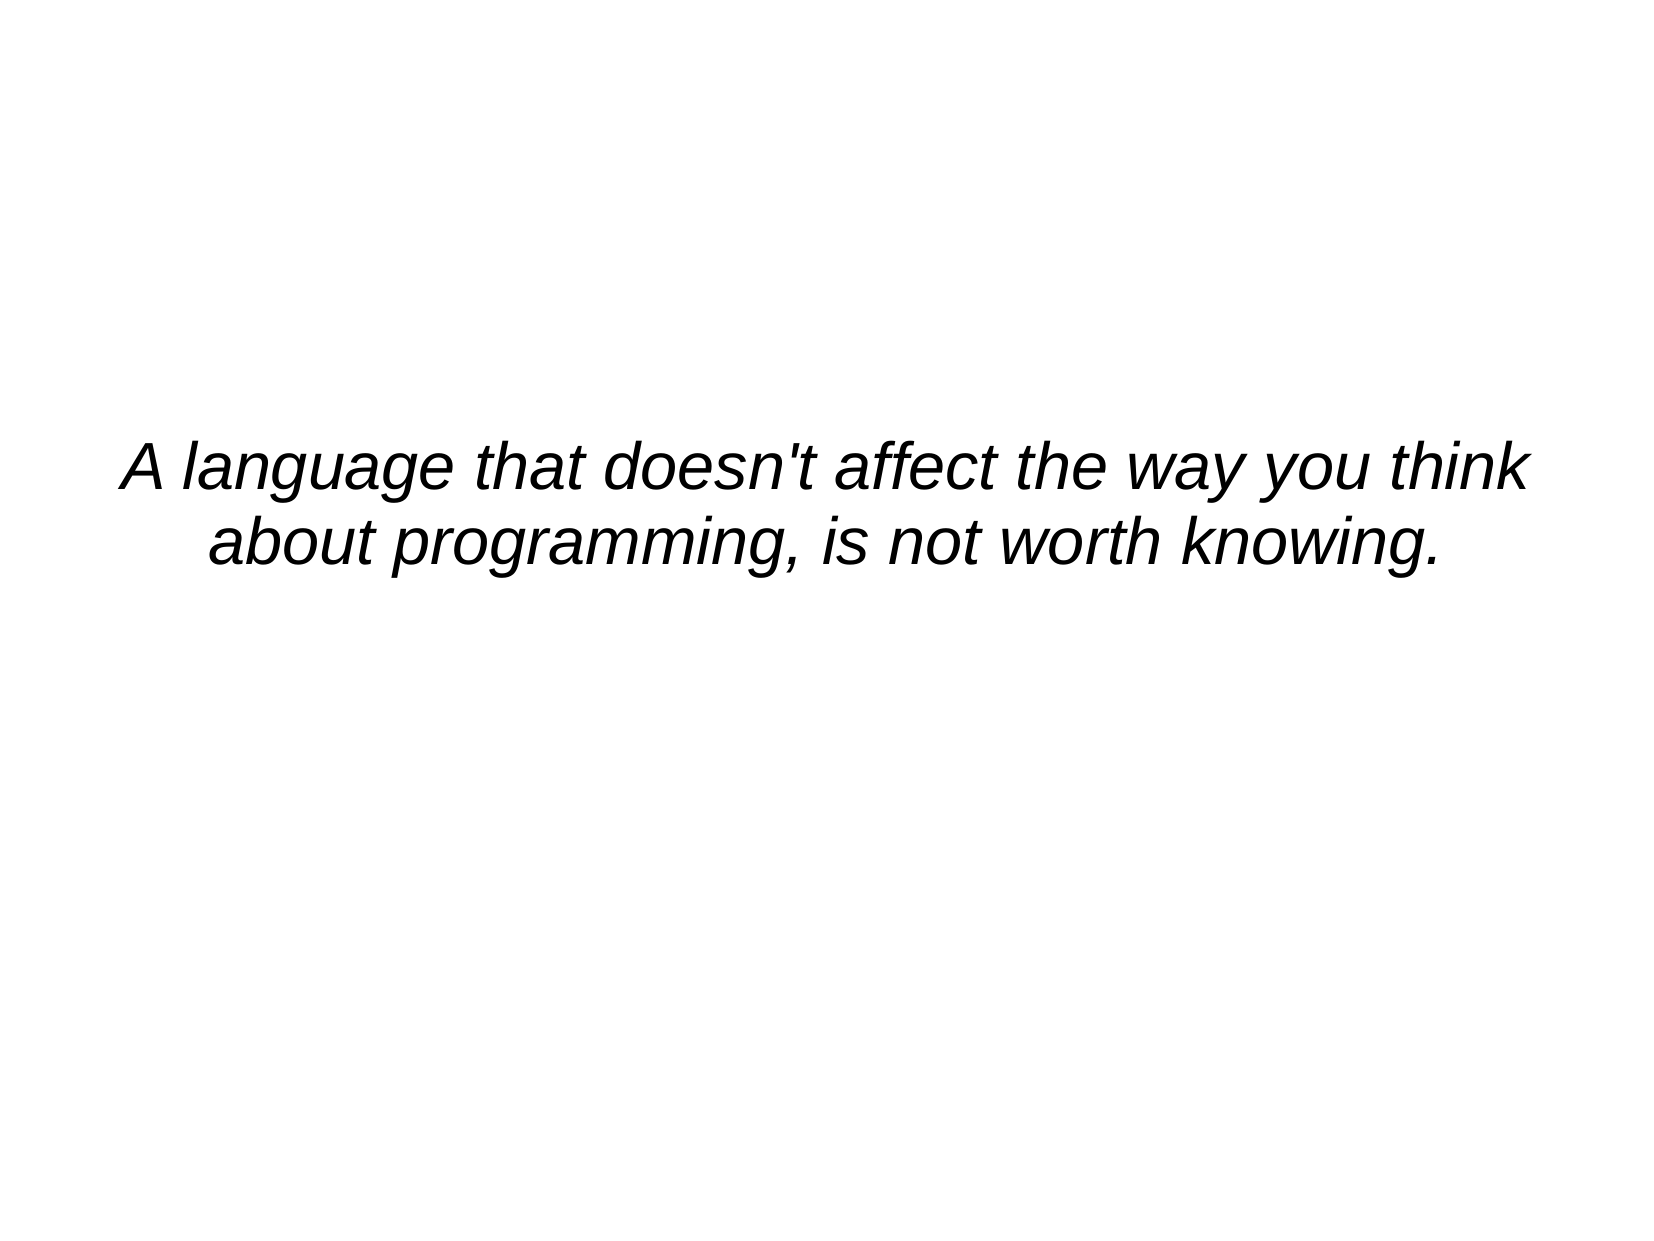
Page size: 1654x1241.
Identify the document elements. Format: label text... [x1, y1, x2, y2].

subtitle A language that doesn't affect the way you think about programming, is not worth knowing. [82, 49, 1571, 1109]
